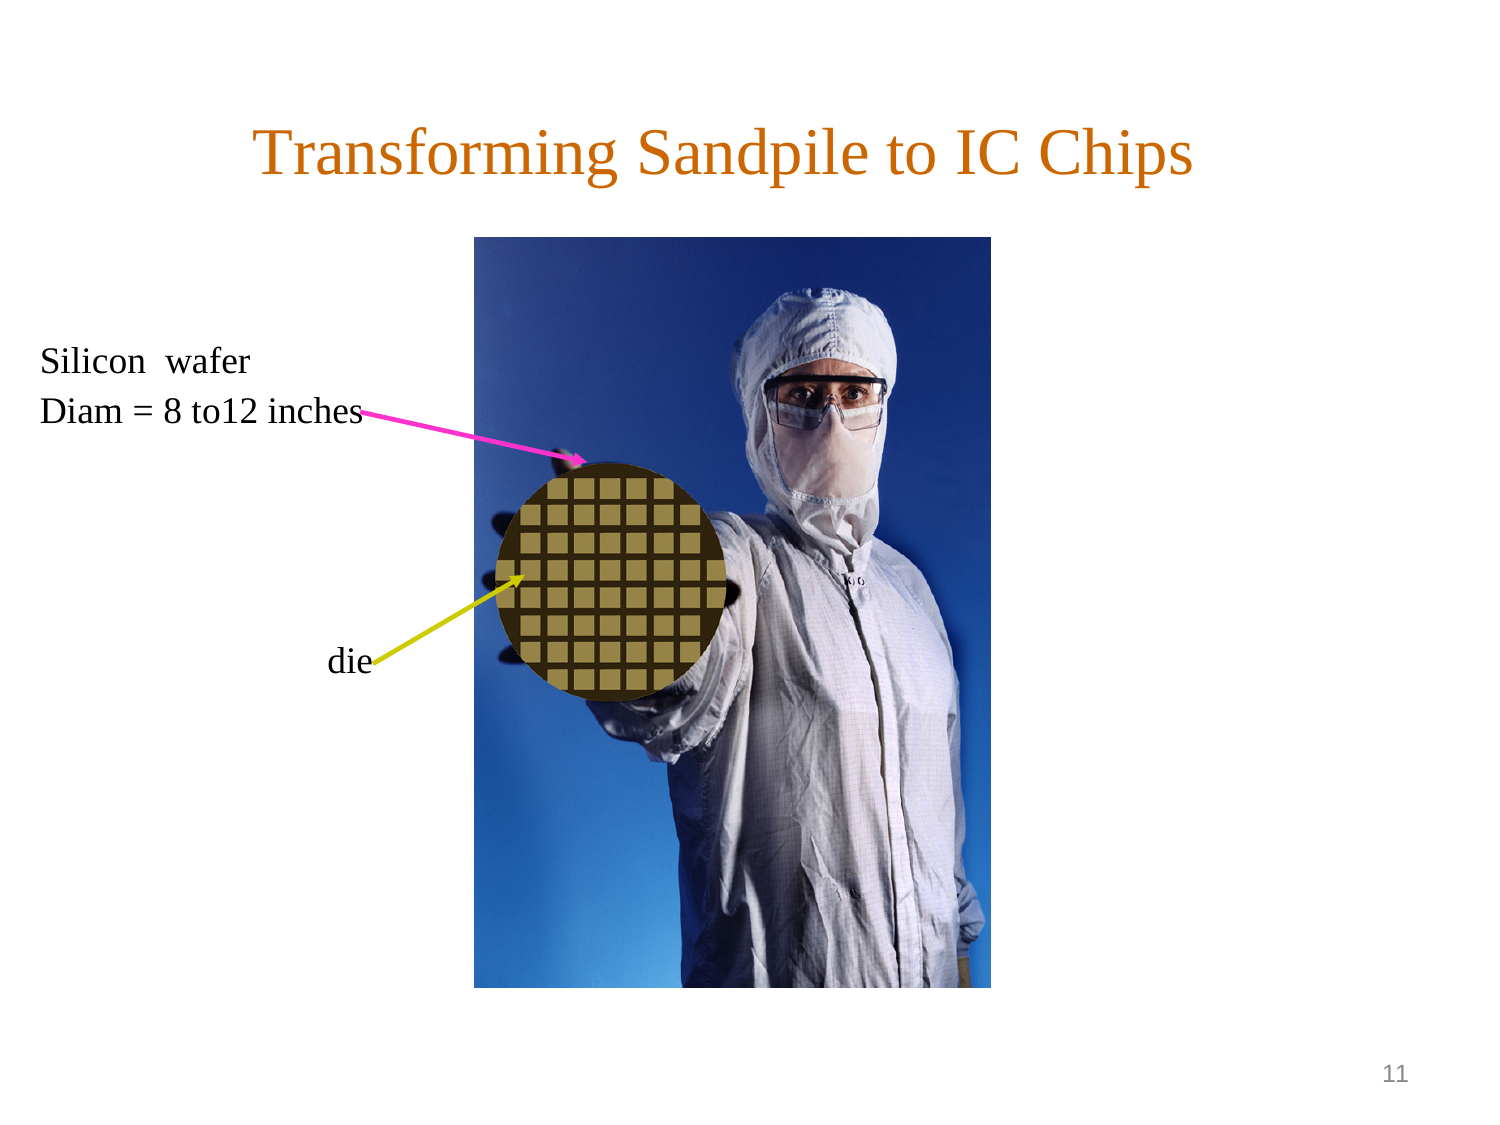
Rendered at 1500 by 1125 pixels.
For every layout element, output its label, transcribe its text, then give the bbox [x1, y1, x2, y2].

text_box <number> [1074, 1042, 1426, 1103]
picture [474, 237, 991, 988]
text_box Silicon wafer Diam = 8 to12 inches [24, 337, 413, 439]
text_box Transforming Sandpile to IC Chips [237, 99, 1300, 196]
text_box die [312, 637, 400, 739]
